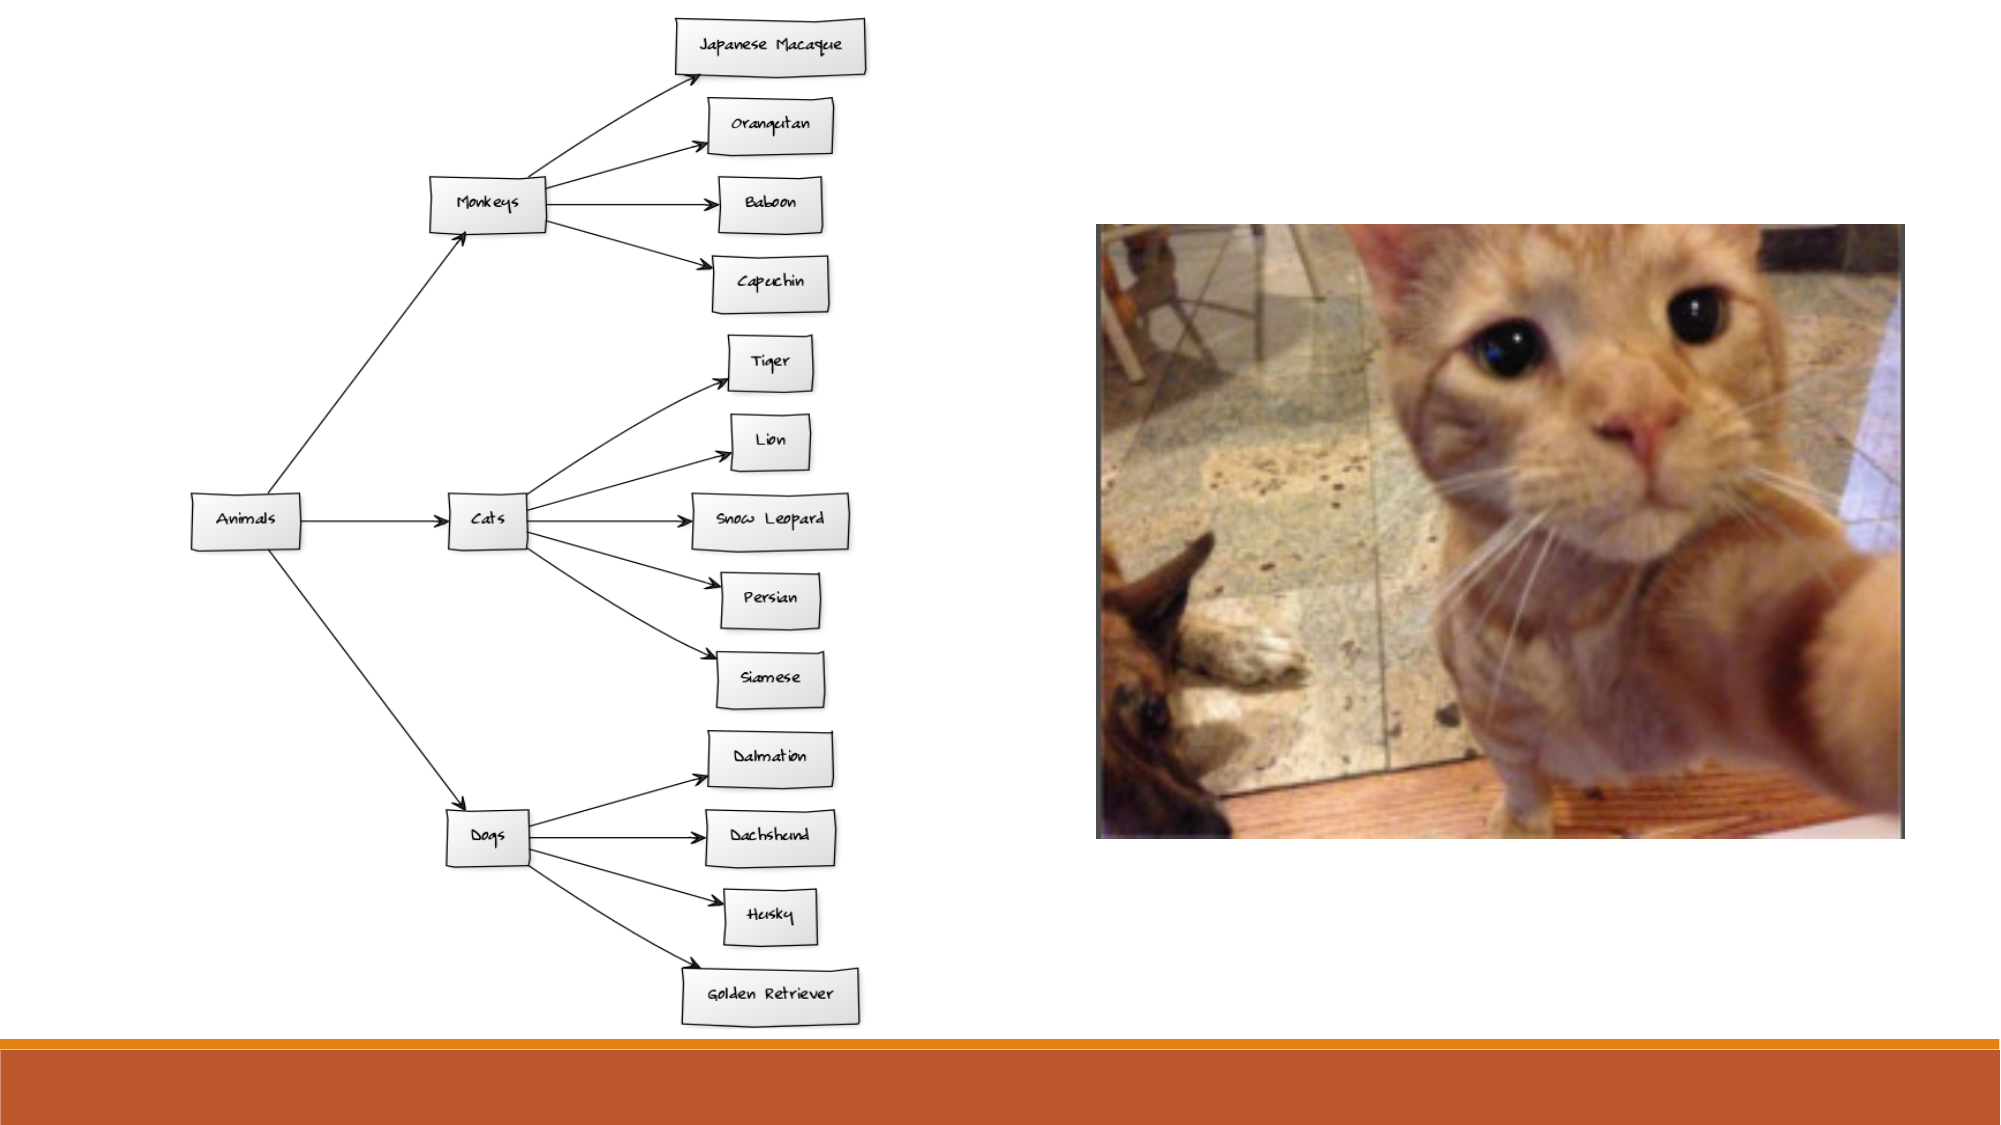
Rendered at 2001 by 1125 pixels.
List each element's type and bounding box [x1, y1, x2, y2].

picture [1096, 224, 1906, 839]
picture [185, 14, 871, 1029]
